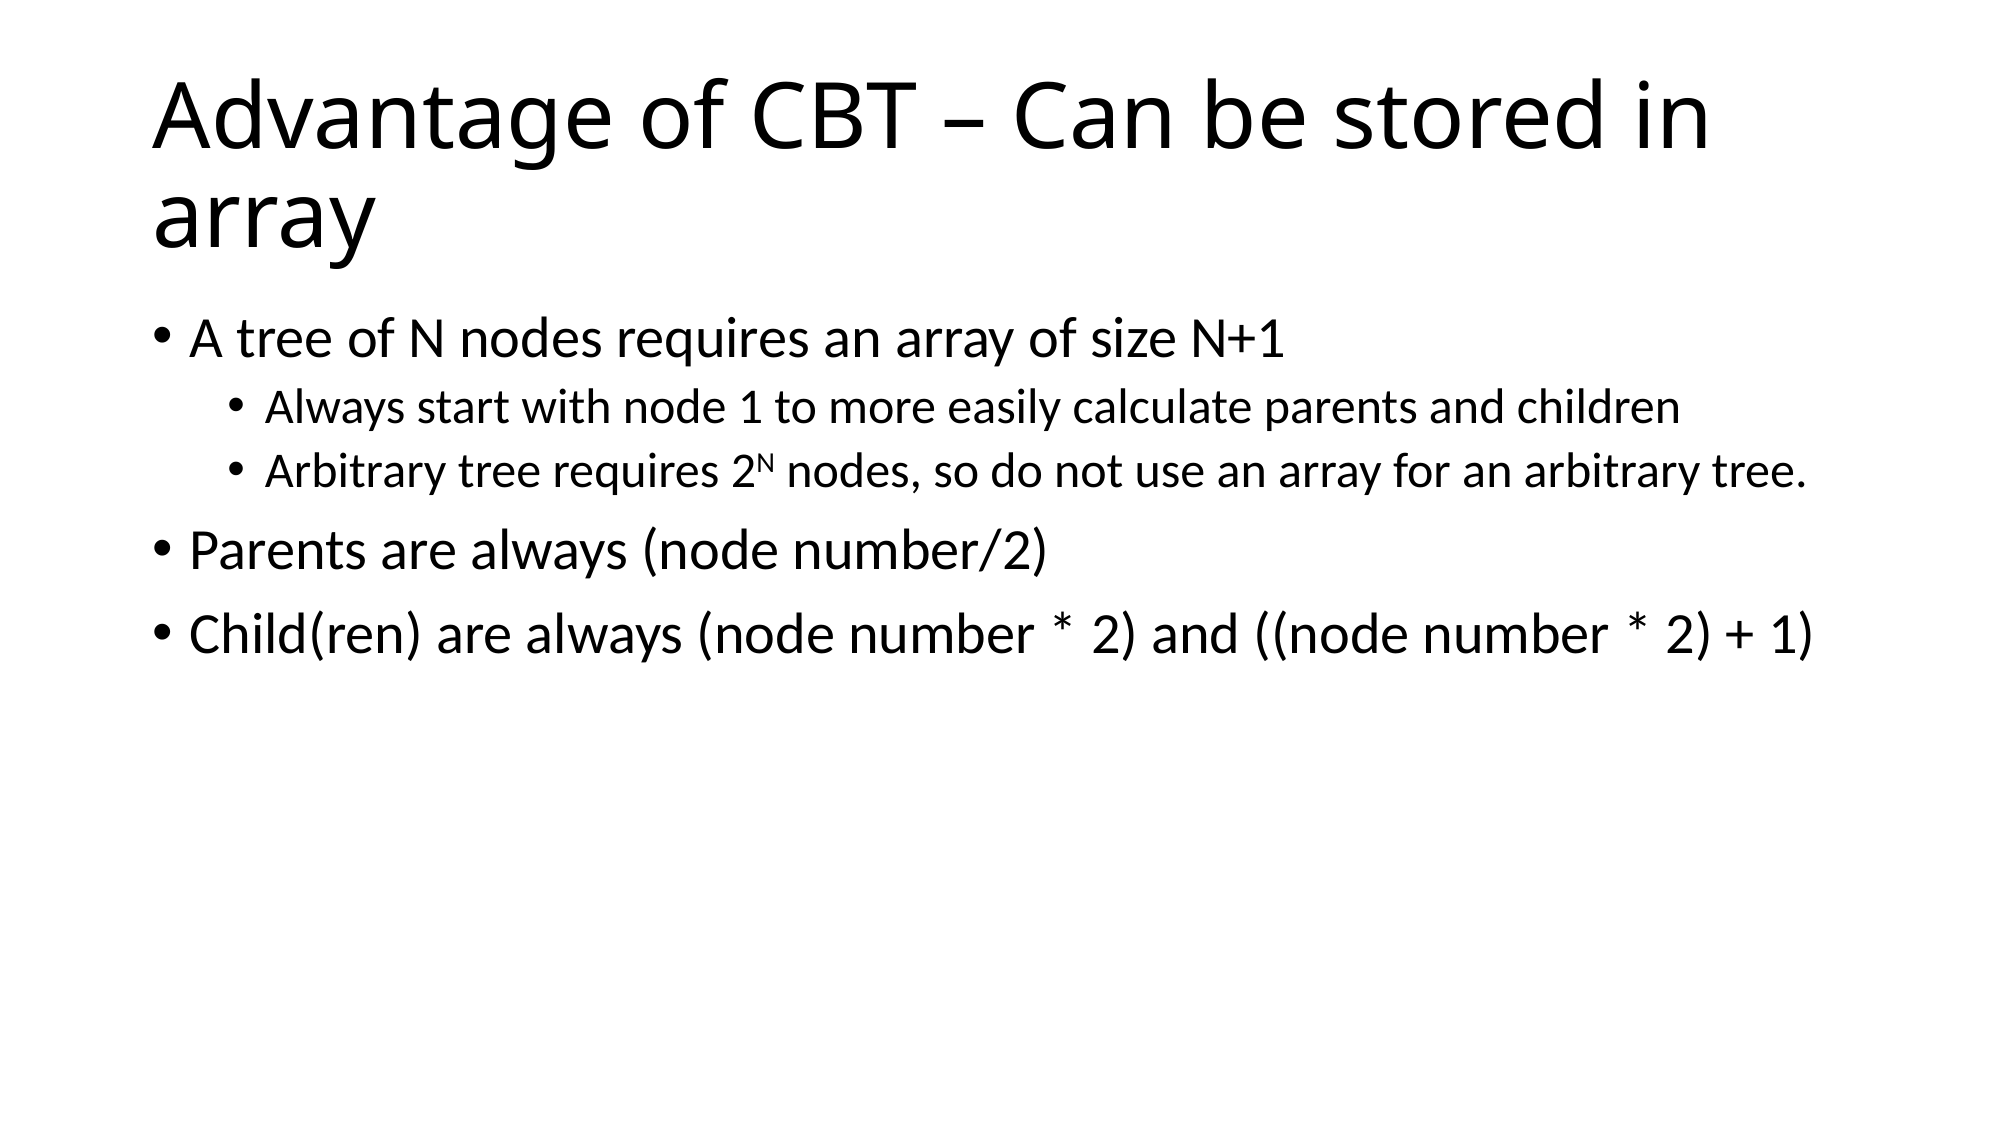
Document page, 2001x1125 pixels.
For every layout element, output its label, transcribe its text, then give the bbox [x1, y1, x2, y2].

title Advantage of CBT – Can be stored in array [137, 59, 1863, 278]
list A tree of N nodes requires an array of size N+1 Always start with node 1 to more easily calculate parents and children Arbitrary tree requires 2N nodes, so do not use an array for an arbitrary tree. Parents are always (node number/2) Child(ren) are always (node number * 2) and ((node number * 2) + 1) [137, 299, 1863, 1014]
